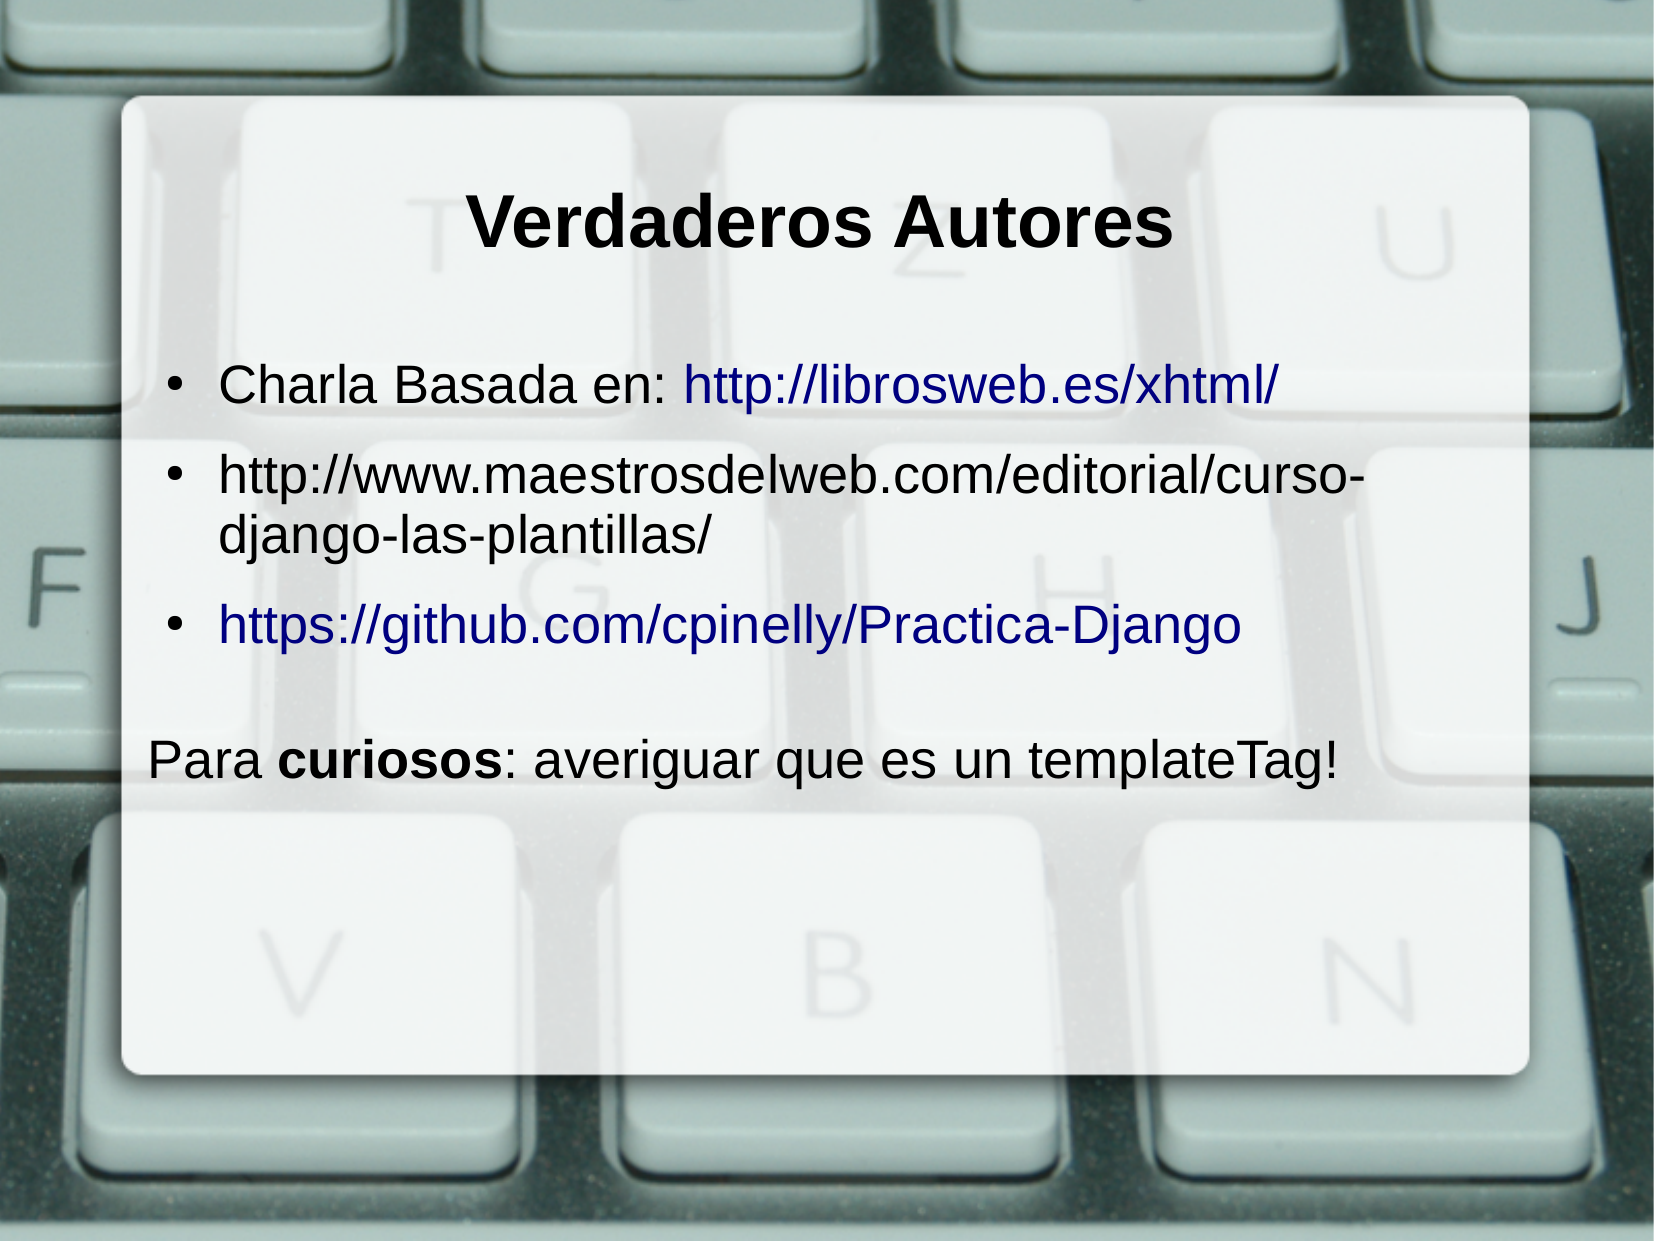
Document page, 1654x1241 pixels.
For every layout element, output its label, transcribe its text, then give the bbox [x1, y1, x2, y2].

title Verdaderos Autores [135, 117, 1506, 325]
picture [0, 0, 1654, 1241]
list Para curiosos: averiguar que es un templateTag! [147, 729, 1506, 1074]
list Charla Basada en: http://librosweb.es/xhtml/ http://www.maestrosdelweb.com/editorial/curso-django-las-plantillas/ https://github.com/cpinelly/Practica-Django [147, 354, 1506, 698]
